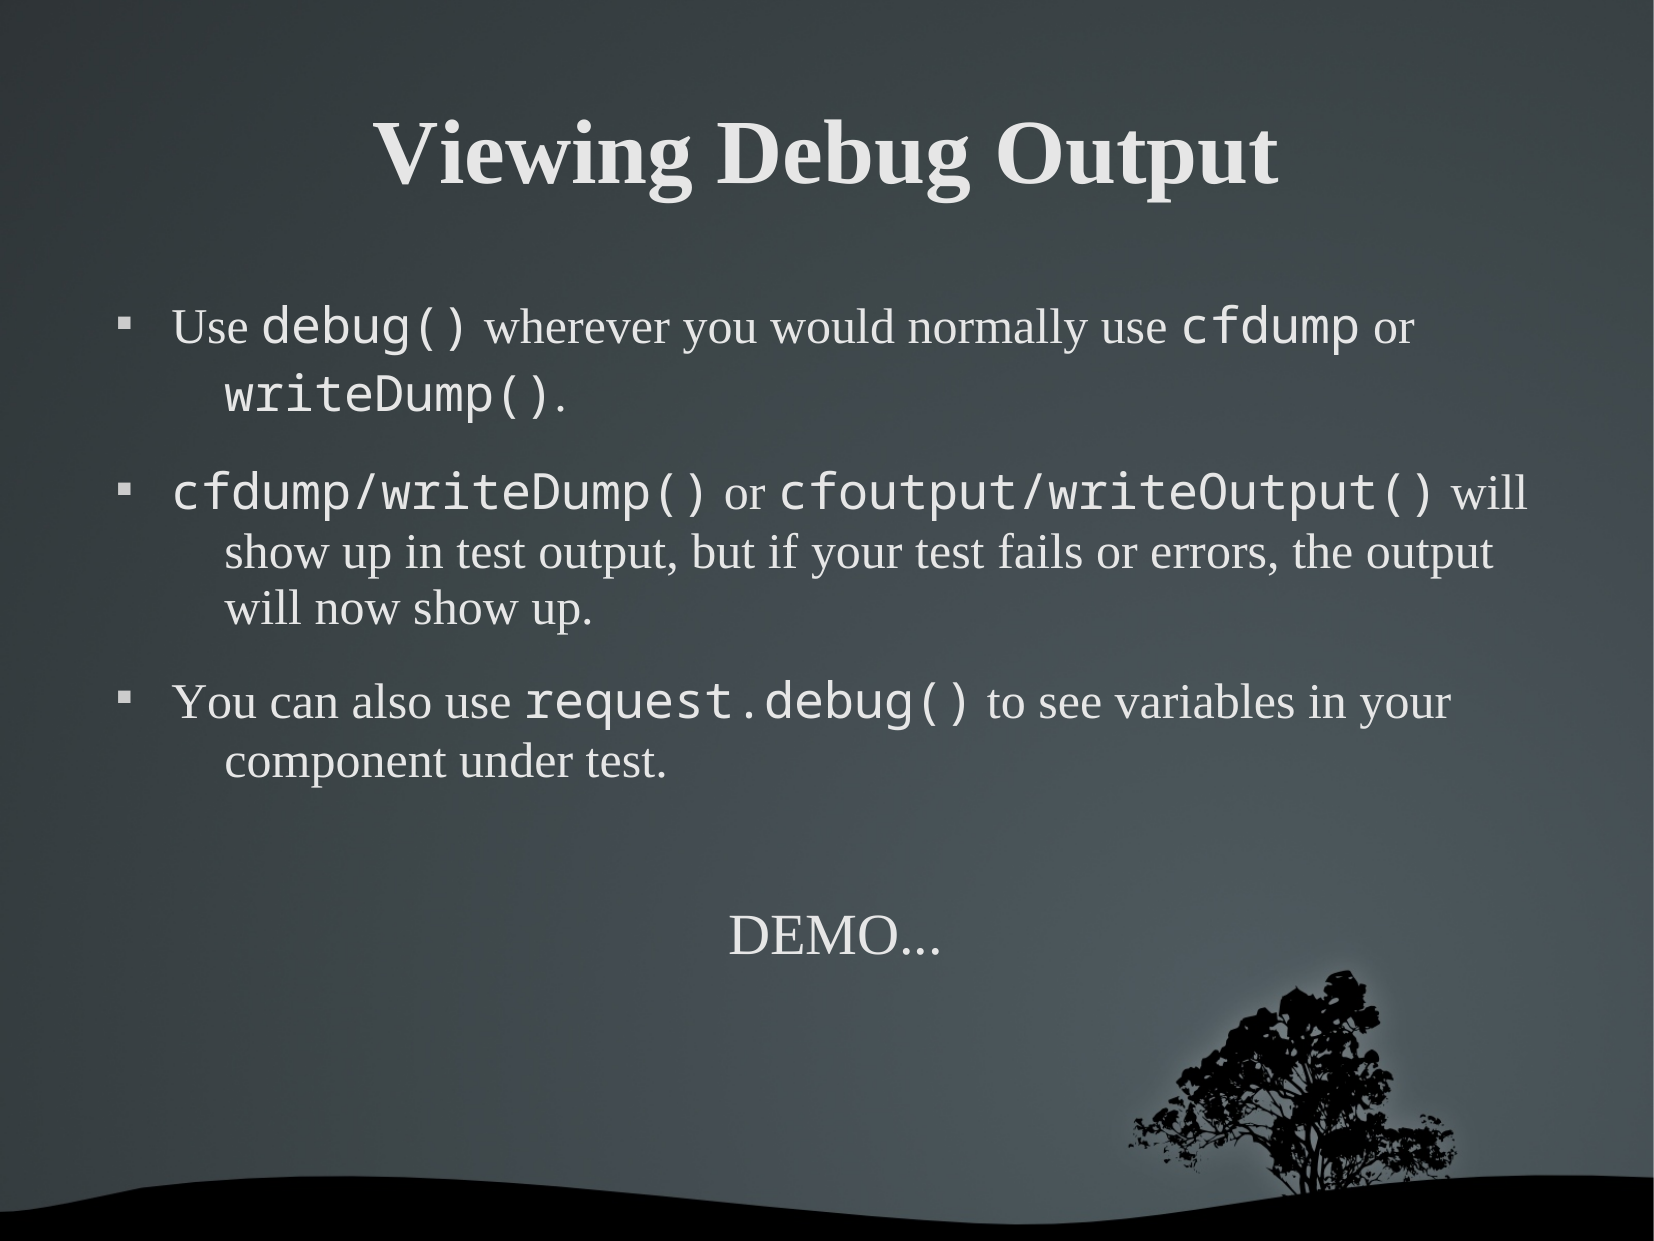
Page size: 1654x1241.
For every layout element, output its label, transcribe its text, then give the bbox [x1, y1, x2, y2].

list Use debug() wherever you would normally use cfdump or writeDump(). cfdump/writeDump() or cfoutput/writeOutput() will show up in test output, but if your test fails or errors, the output will now show up. You can also use request.debug() to see variables in your component under test. DEMO... [82, 290, 1571, 1109]
title Viewing Debug Output [82, 49, 1571, 257]
picture [0, 0, 1654, 1241]
